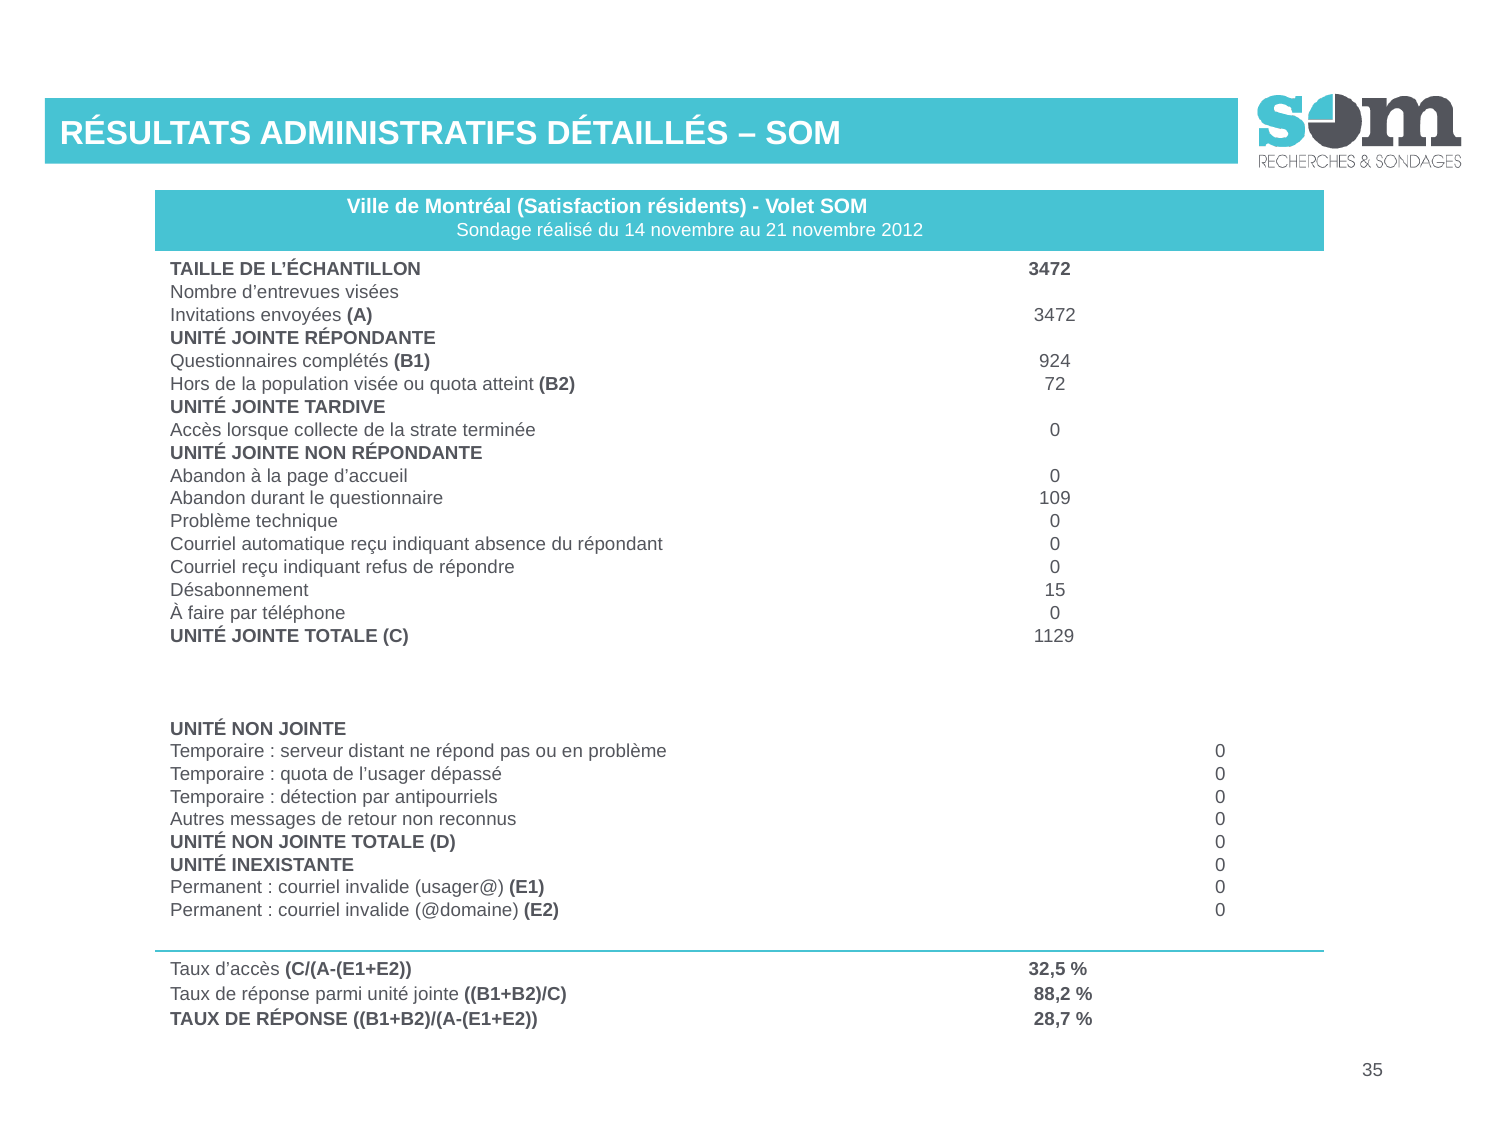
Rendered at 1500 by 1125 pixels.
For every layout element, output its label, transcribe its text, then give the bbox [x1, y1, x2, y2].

table_cell Taux d’accès (C/(A-(E1+E2)) Taux de réponse parmi unité jointe ((B1+B2)/C) TAUX DE RÉPONSE ((B1+B2)/(A-(E1+E2)) [155, 952, 929, 1040]
title RÉSULTATS ADMINISTRATIFS DÉTAILLÉS – SOM [44, 98, 1238, 164]
table_cell 32,5 % 88,2 % 28,7 % [929, 952, 1324, 1040]
table_cell 0 0 0 0 0 0 0 0 [929, 713, 1324, 950]
table_cell 3472 3472 924 72 0 0 109 0 0 0 15 0 1129 [929, 251, 1324, 713]
picture [1239, 78, 1474, 178]
table_header Ville de Montréal (Satisfaction résidents) - Volet SOM Sondage réalisé du 14 novembre au 21 novembre 2012 [155, 190, 1324, 251]
table_cell UNITÉ NON JOINTE Temporaire : serveur distant ne répond pas ou en problème Temporaire : quota de l’usager dépassé Temporaire : détection par antipourriels Autres messages de retour non reconnus UNITÉ NON JOINTE TOTALE (D) UNITÉ INEXISTANTE Permanent : courriel invalide (usager@) (E1) Permanent : courriel invalide (@domaine) (E2) [155, 713, 929, 950]
table_cell TAILLE DE L’ÉCHANTILLON Nombre d’entrevues visées Invitations envoyées (A) UNITÉ JOINTE RÉPONDANTE Questionnaires complétés (B1) Hors de la population visée ou quota atteint (B2) UNITÉ JOINTE TARDIVE Accès lorsque collecte de la strate terminée UNITÉ JOINTE NON RÉPONDANTE Abandon à la page d’accueil Abandon durant le questionnaire Problème technique Courriel automatique reçu indiquant absence du répondant Courriel reçu indiquant refus de répondre Désabonnement À faire par téléphone UNITÉ JOINTE TOTALE (C) [155, 251, 929, 713]
text_box <numéro> [1347, 1050, 1463, 1088]
